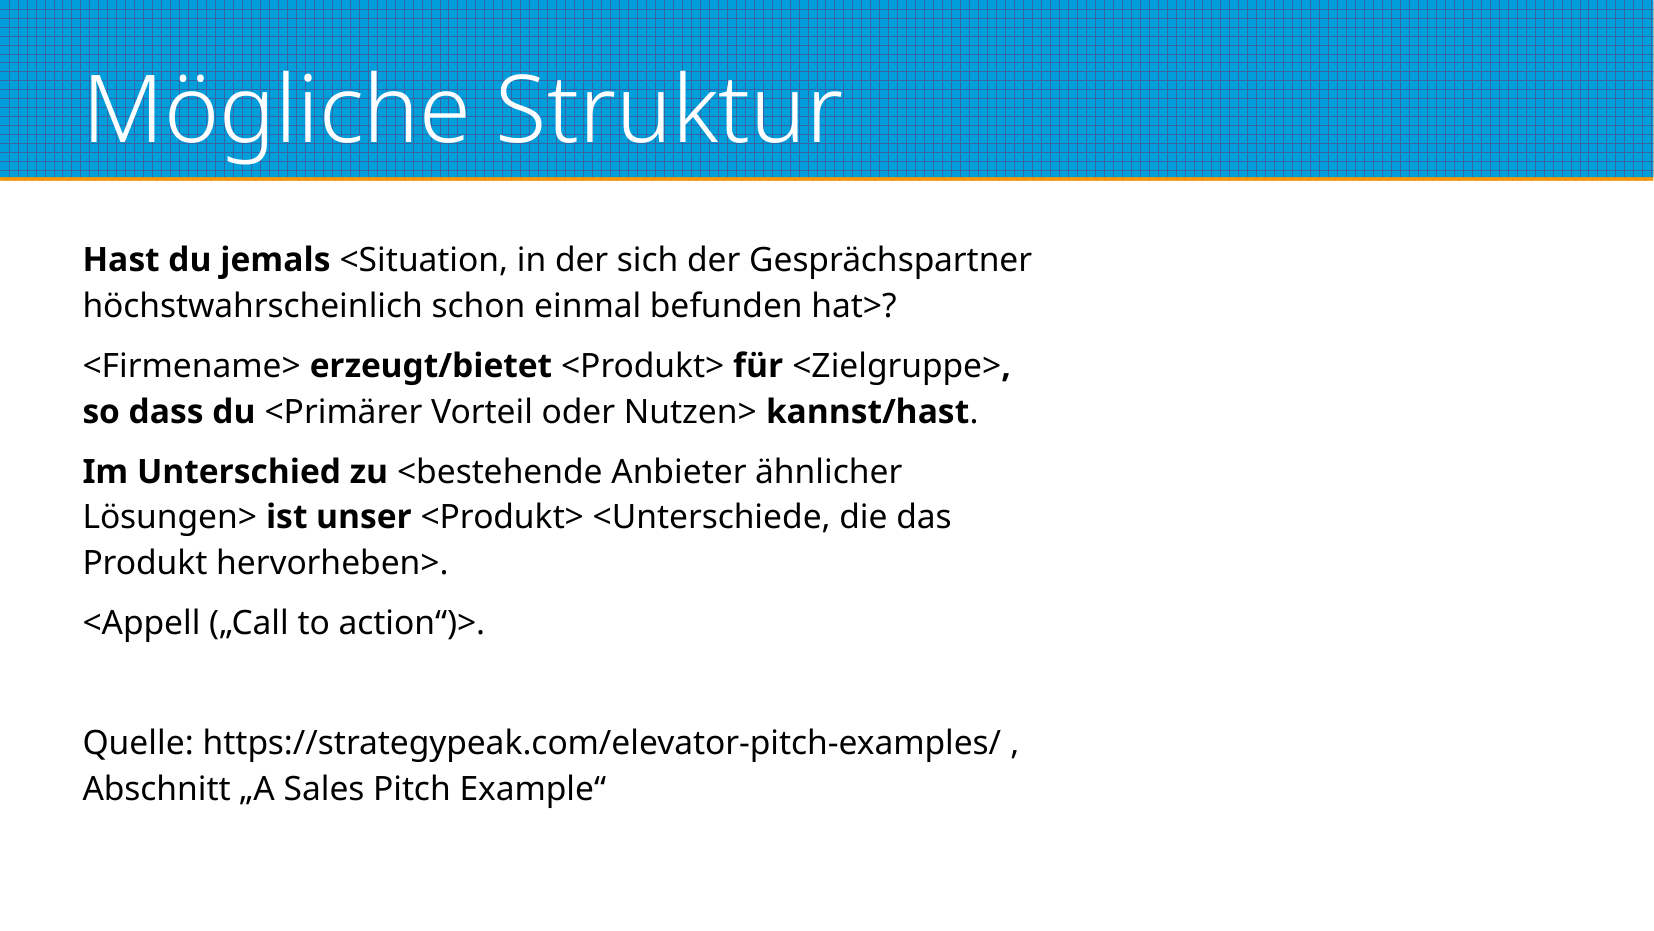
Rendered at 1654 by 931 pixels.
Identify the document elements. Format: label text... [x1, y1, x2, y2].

title Mögliche Struktur [82, 14, 1571, 171]
list Hast du jemals <Situation, in der sich der Gesprächspartner höchstwahrscheinlich schon einmal befunden hat>? <Firmename> erzeugt/bietet <Produkt> für <Zielgruppe>, so dass du <Primärer Vorteil oder Nutzen> kannst/hast. Im Unterschied zu <bestehende Anbieter ähnlicher Lösungen> ist unser <Produkt> <Unterschiede, die das Produkt hervorheben>. <Appell („Call to action“)>. Quelle: https://strategypeak.com/elevator-pitch-examples/ , Abschnitt „A Sales Pitch Example“ [82, 236, 1034, 811]
